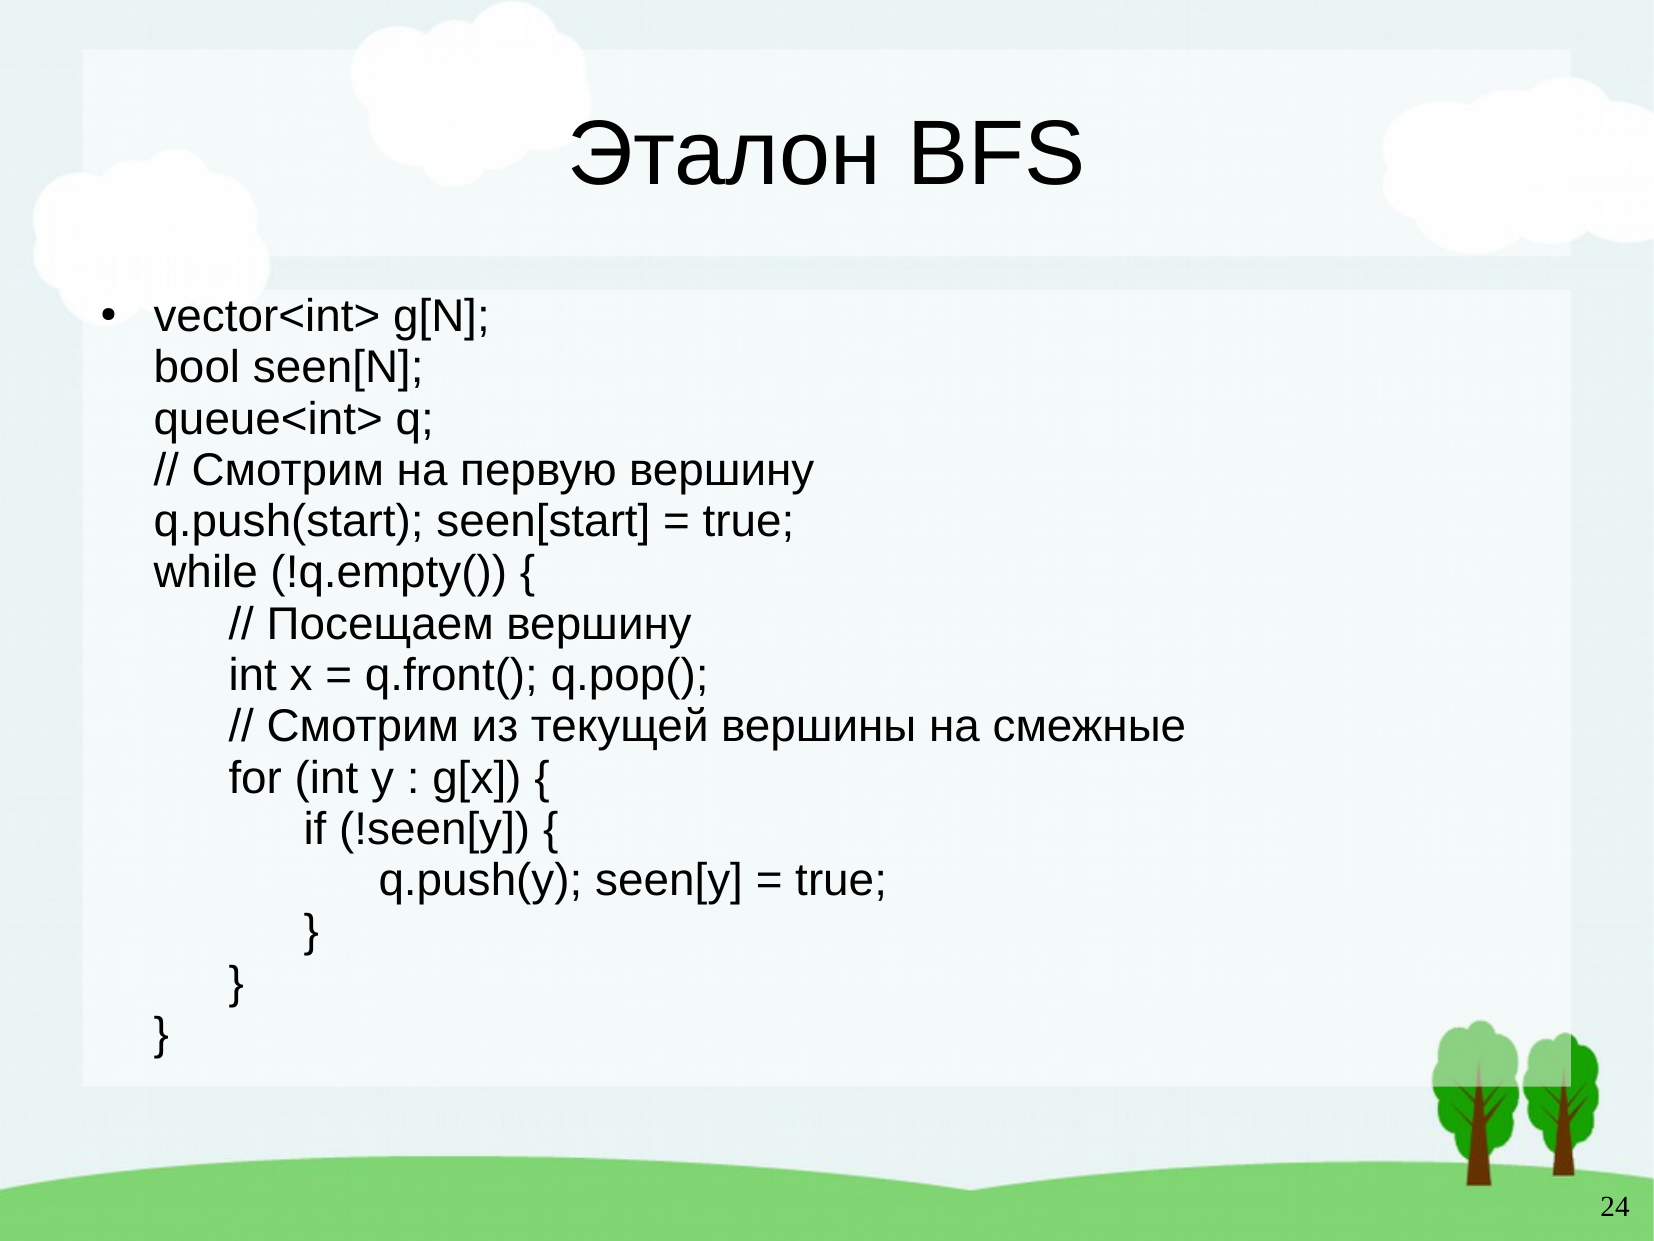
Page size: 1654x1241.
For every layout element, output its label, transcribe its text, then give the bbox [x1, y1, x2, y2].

list vector<int> g[N]; bool seen[N]; queue<int> q; // Смотрим на первую вершину q.push(start); seen[start] = true; while (!q.empty()) { // Посещаем вершину int x = q.front(); q.pop(); // Смотрим из текущей вершины на смежные for (int y : g[x]) { if (!seen[y]) { q.push(y); seen[y] = true; } } } [82, 290, 1571, 1087]
title Эталон BFS [82, 49, 1571, 257]
picture [0, 0, 1654, 1241]
